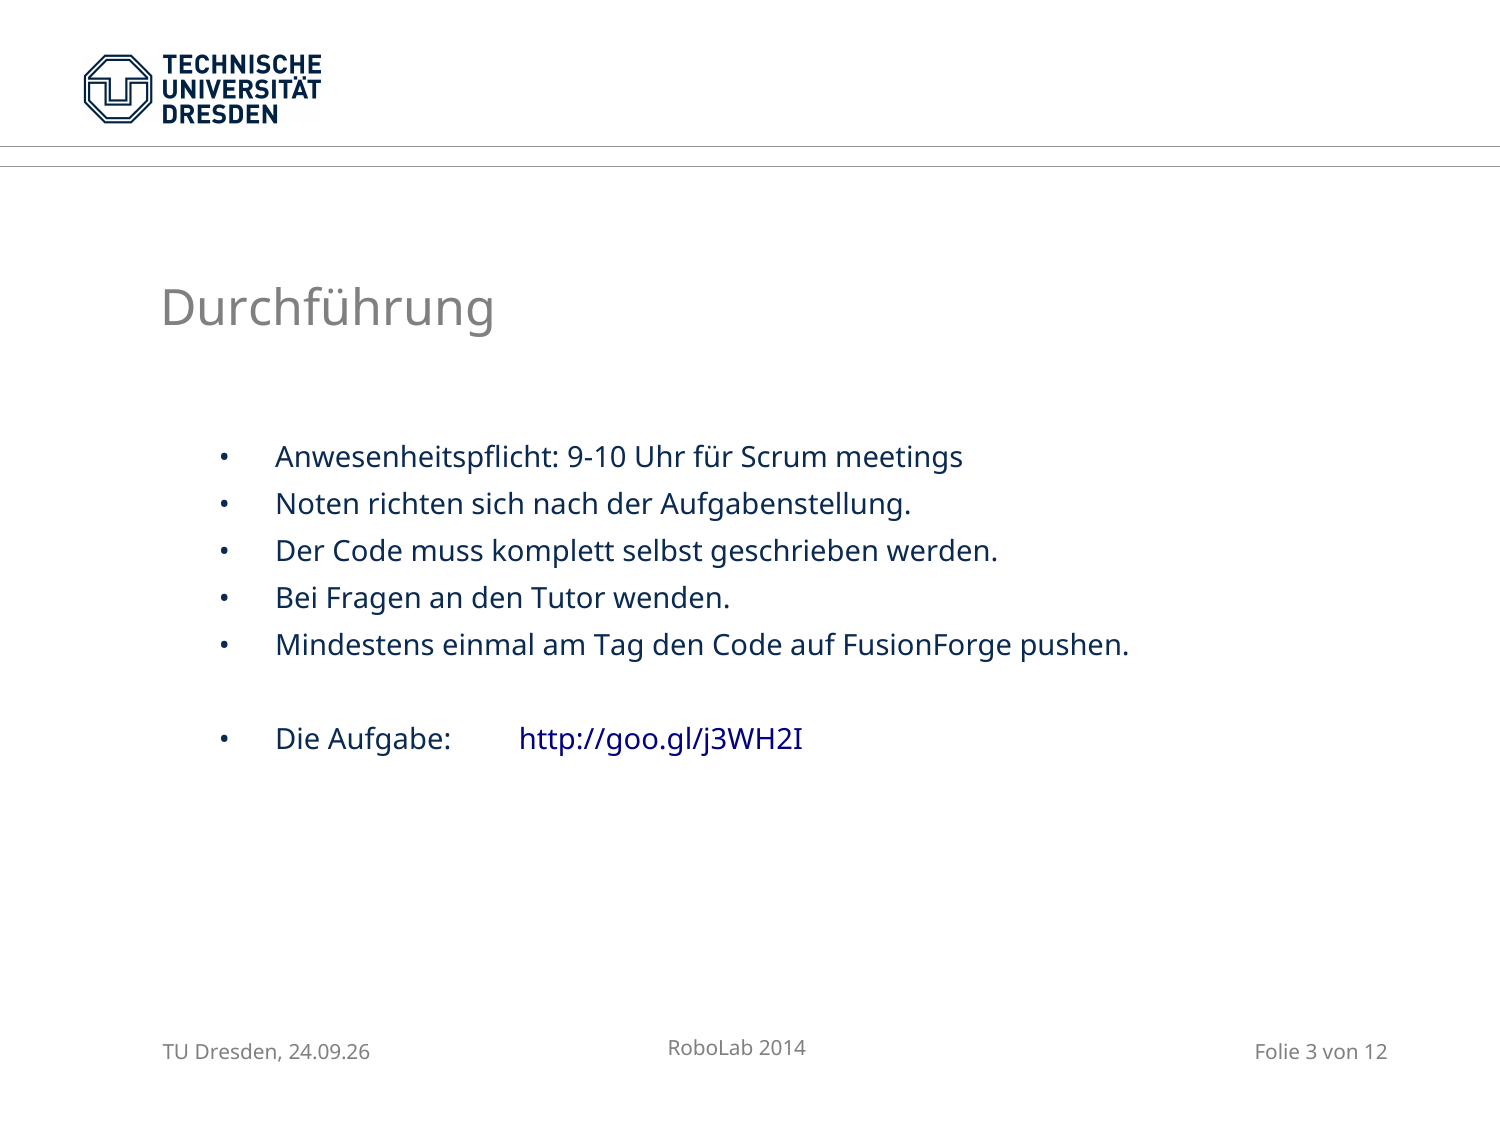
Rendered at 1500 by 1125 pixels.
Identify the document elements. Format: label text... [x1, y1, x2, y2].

picture [83, 54, 321, 124]
list Anwesenheitspflicht: 9-10 Uhr für Scrum meetings Noten richten sich nach der Aufgabenstellung. Der Code muss komplett selbst geschrieben werden. Bei Fragen an den Tutor wenden. Mindestens einmal am Tag den Code auf FusionForge pushen. Die Aufgabe: http://goo.gl/j3WH2I [162, 428, 1388, 1004]
title Durchführung [160, 238, 1392, 374]
